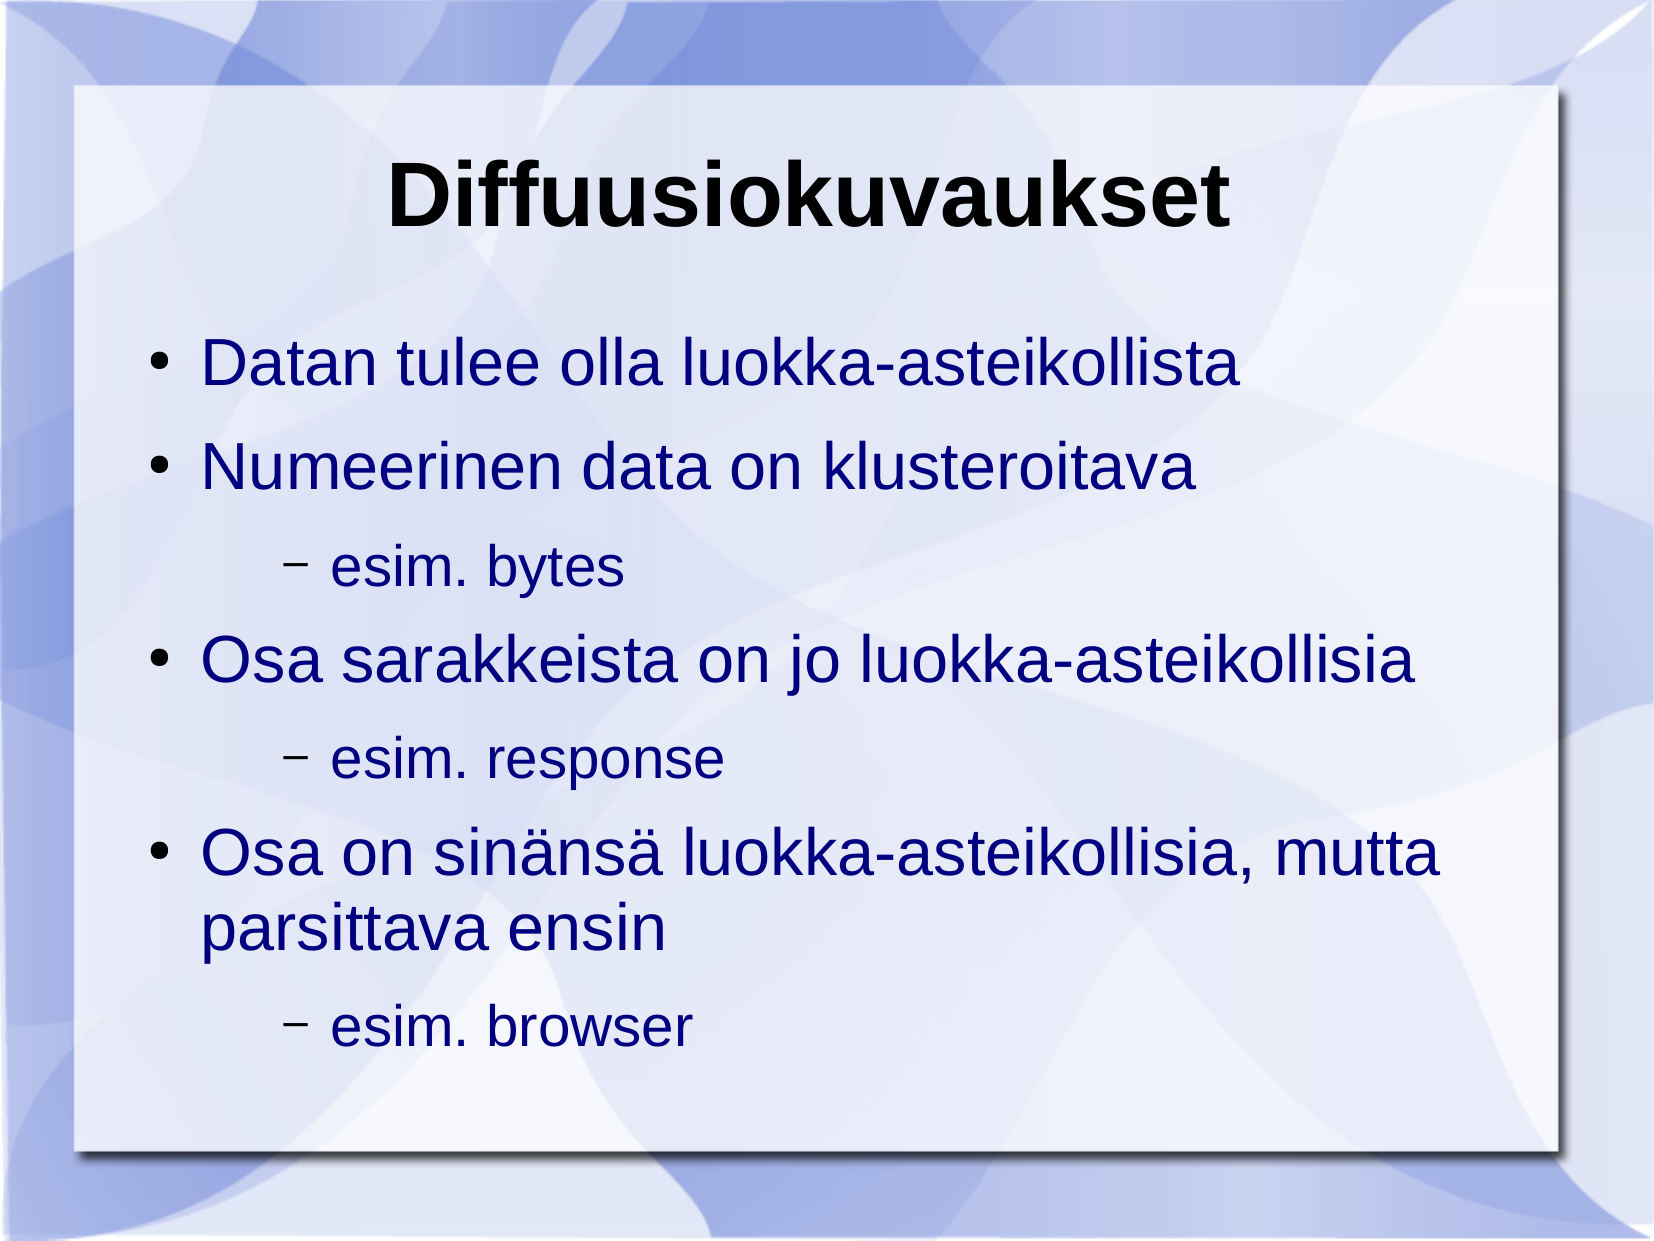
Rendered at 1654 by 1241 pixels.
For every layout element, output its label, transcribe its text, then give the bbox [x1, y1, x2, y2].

list Datan tulee olla luokka-asteikollista Numeerinen data on klusteroitava esim. bytes Osa sarakkeista on jo luokka-asteikollisia esim. response Osa on sinänsä luokka-asteikollisia, mutta parsittava ensin esim. browser [129, 324, 1489, 1058]
picture [0, 0, 1654, 1241]
title Diffuusiokuvaukset [82, 90, 1536, 298]
